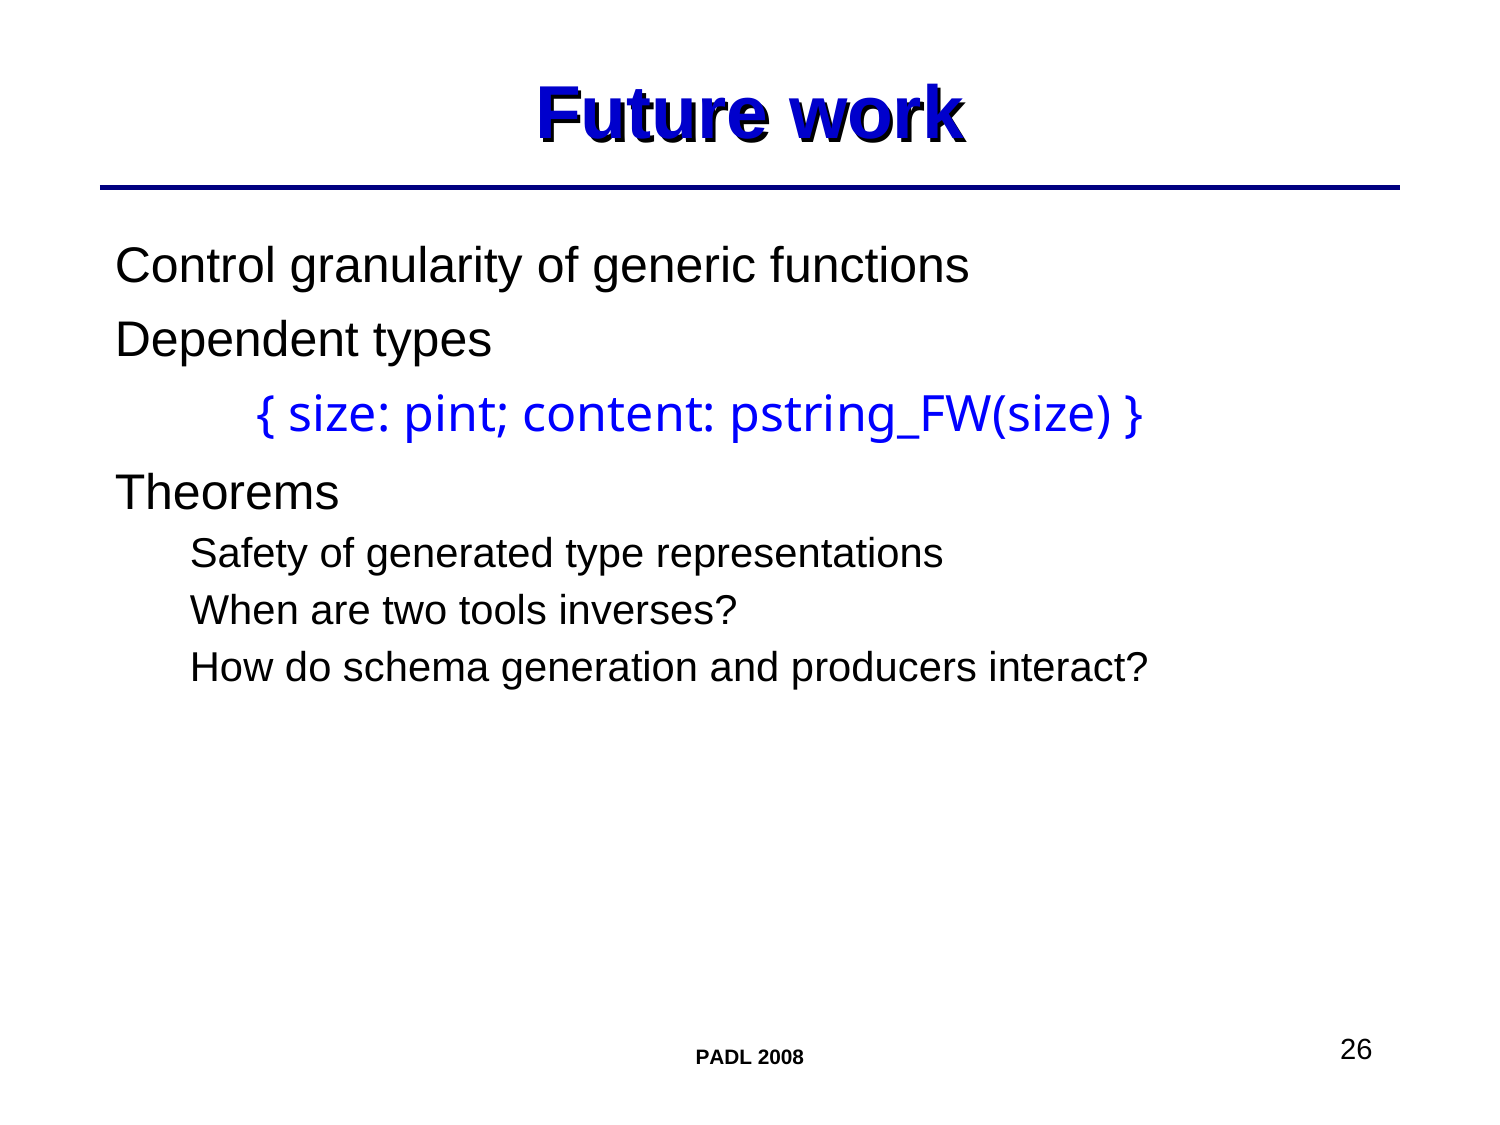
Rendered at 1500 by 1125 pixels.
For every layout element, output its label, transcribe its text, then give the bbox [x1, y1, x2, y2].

list Control granularity of generic functions Dependent types { size: pint; content: pstring_FW(size) } Theorems Safety of generated type representations When are two tools inverses? How do schema generation and producers interact? [99, 224, 1375, 1000]
title Future work [99, 63, 1401, 163]
